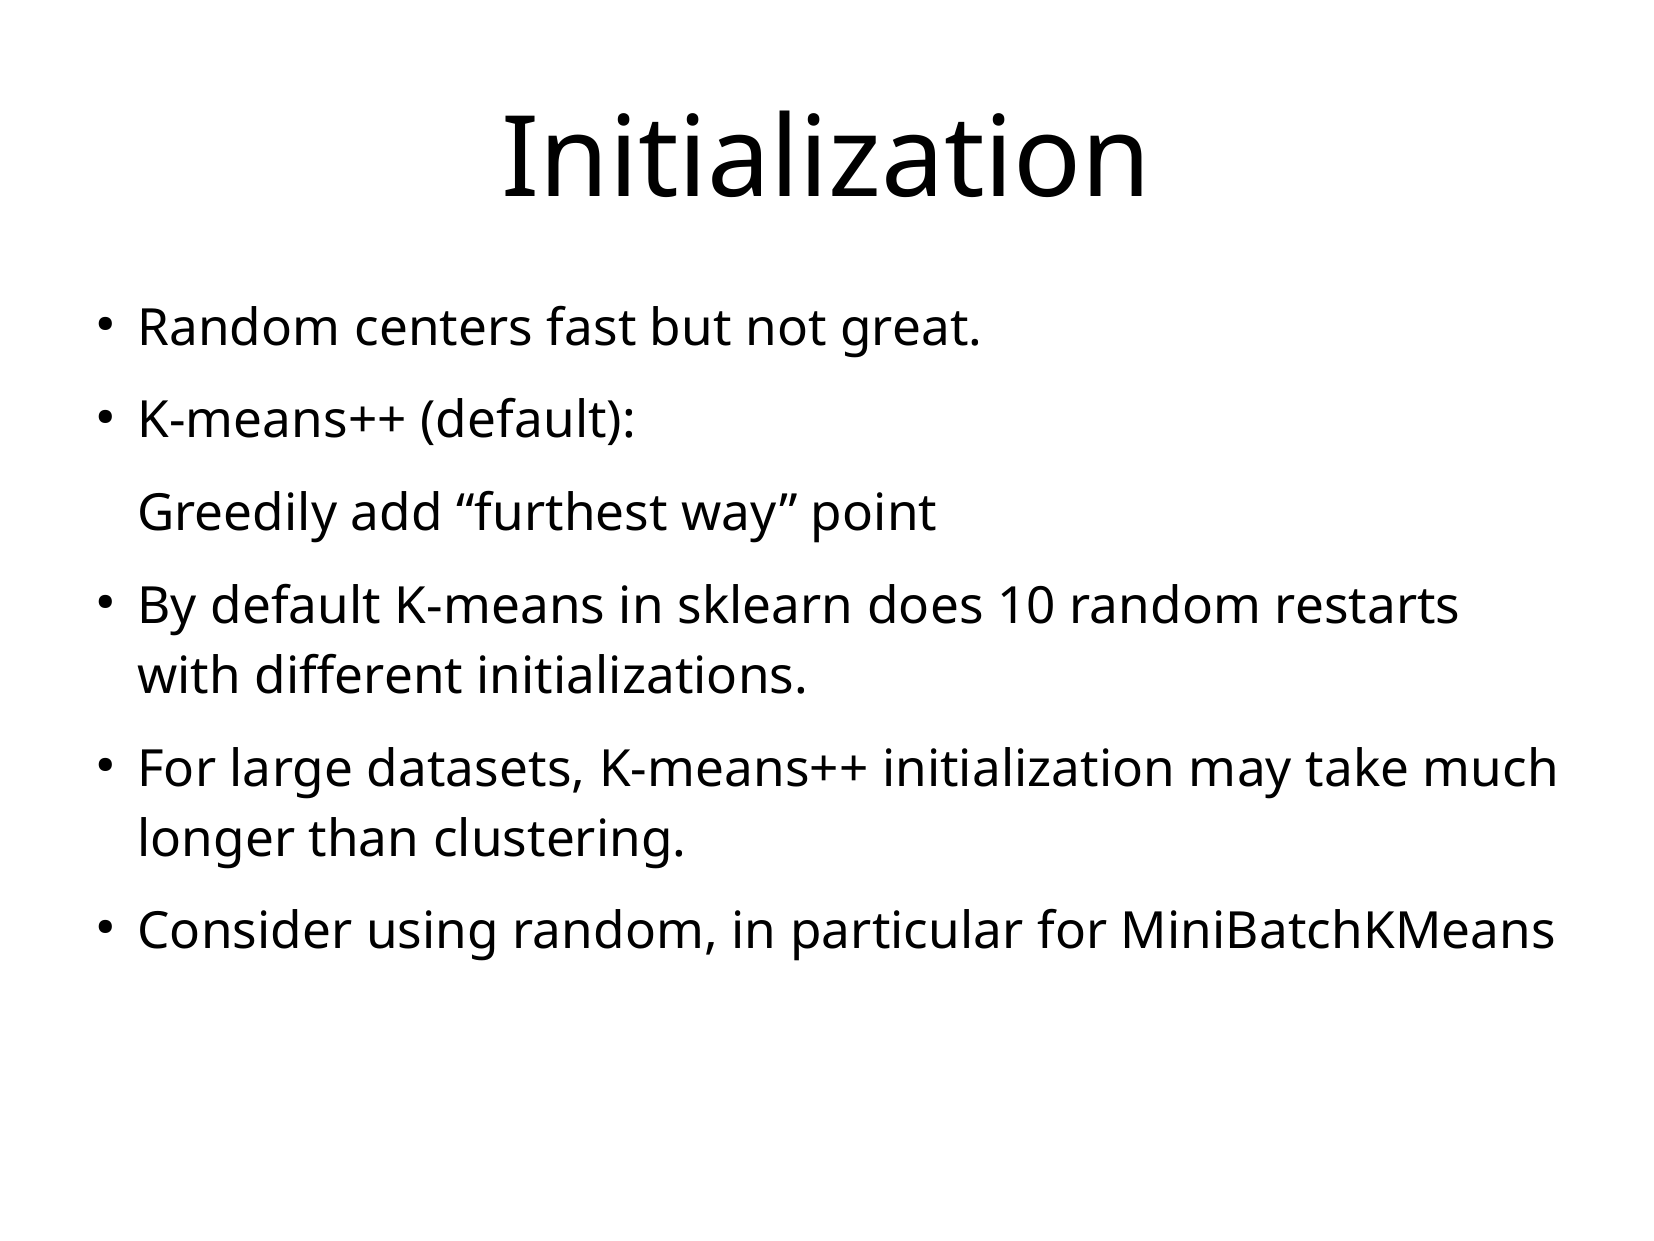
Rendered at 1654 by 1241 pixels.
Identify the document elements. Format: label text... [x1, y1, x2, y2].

list Random centers fast but not great. K-means++ (default): Greedily add “furthest way” point By default K-means in sklearn does 10 random restarts with different initializations. For large datasets, K-means++ initialization may take much longer than clustering. Consider using random, in particular for MiniBatchKMeans [82, 290, 1571, 1010]
title Initialization [82, 49, 1571, 257]
